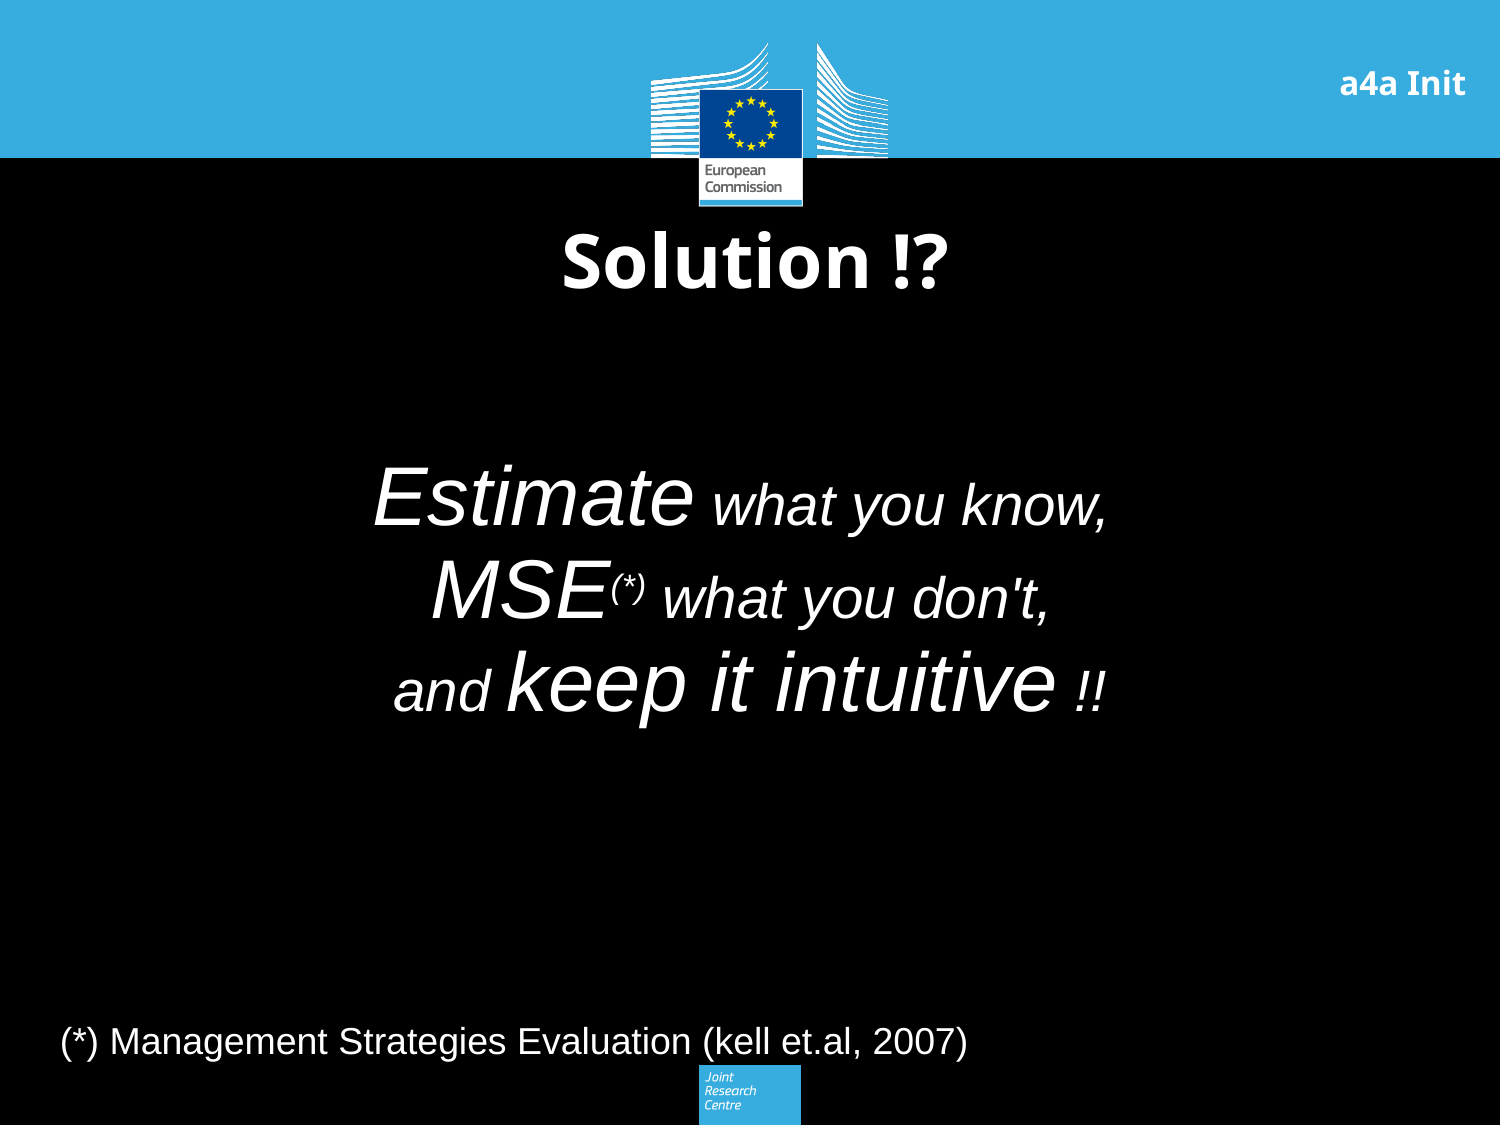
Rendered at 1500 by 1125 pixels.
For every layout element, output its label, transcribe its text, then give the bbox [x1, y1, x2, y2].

title Solution !? [11, 155, 1500, 363]
picture [651, 42, 888, 155]
picture [699, 1070, 801, 1125]
title a4a Init [1091, 29, 1482, 136]
text_box (*) Management Strategies Evaluation (kell et.al, 2007) [45, 1013, 1441, 1070]
text_box Estimate what you know, MSE(*) what you don't, and keep it intuitive !! [49, 442, 1451, 737]
